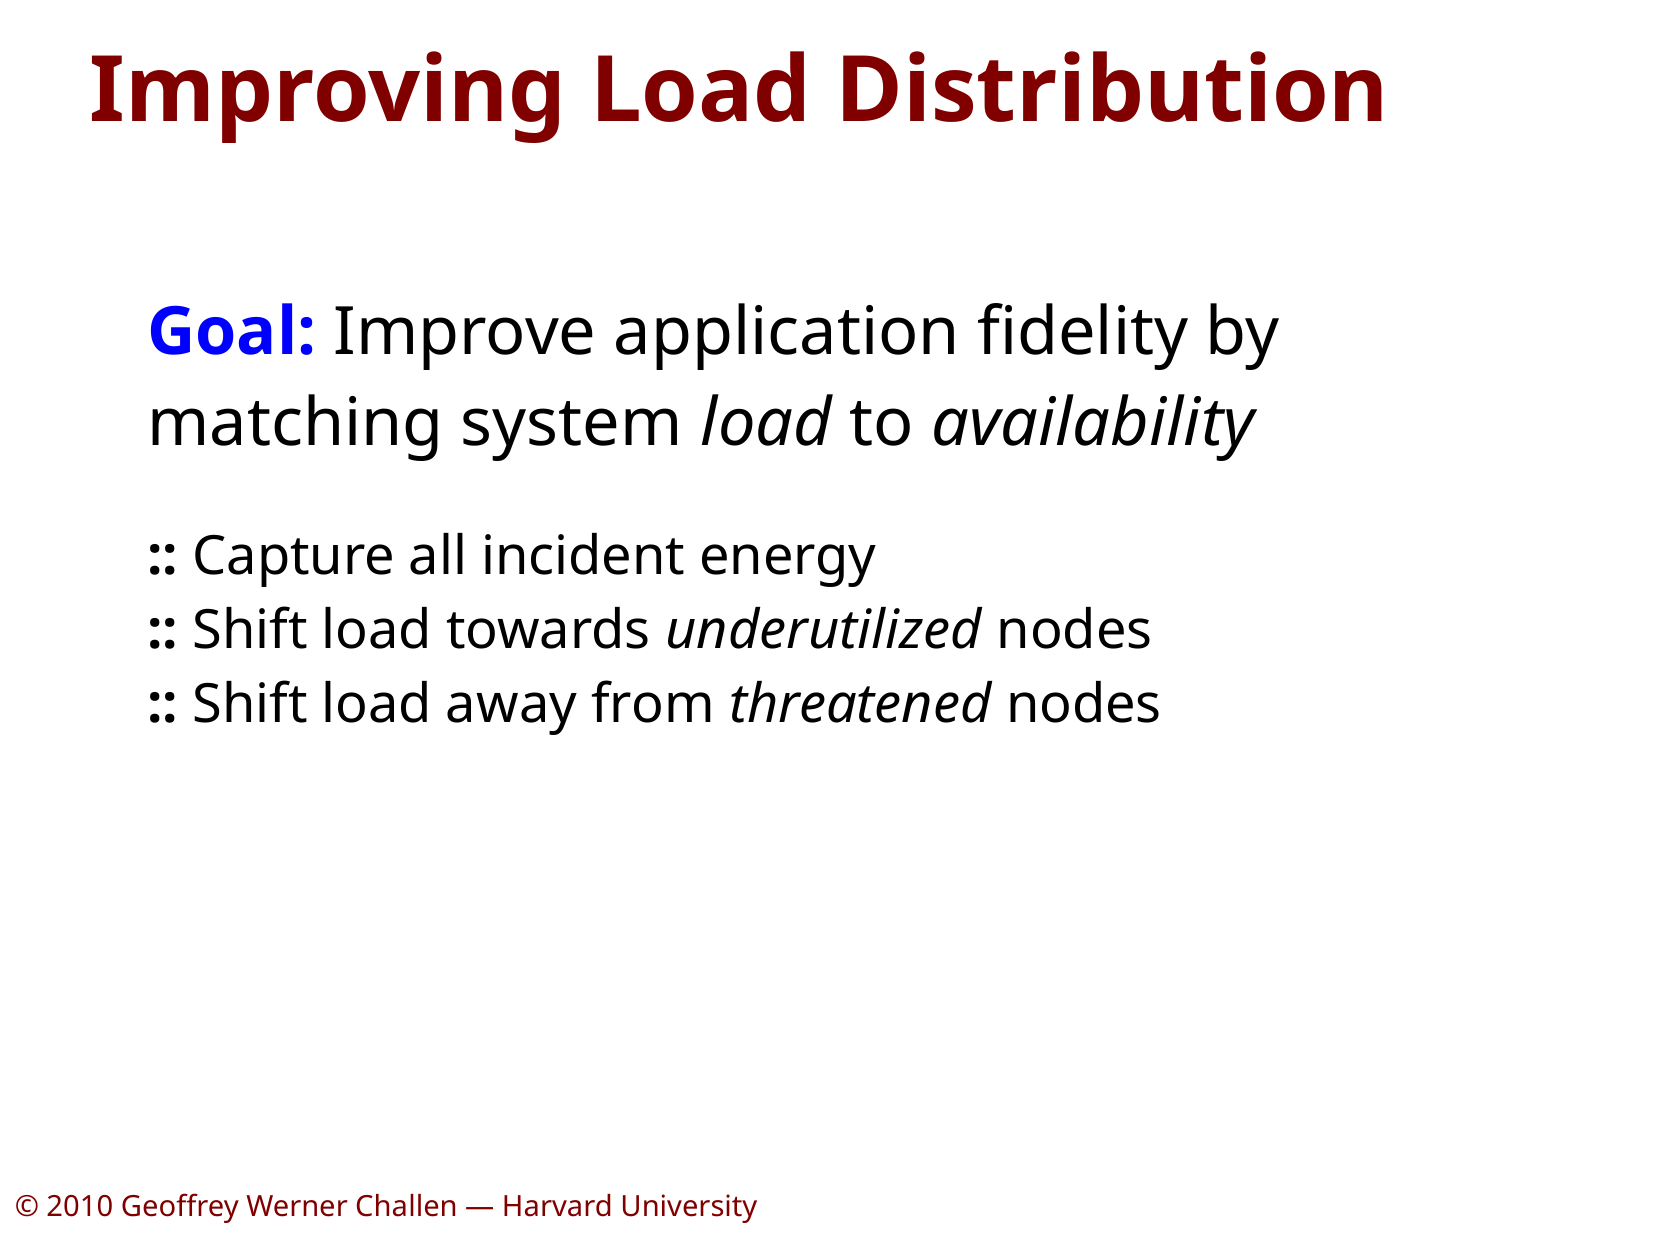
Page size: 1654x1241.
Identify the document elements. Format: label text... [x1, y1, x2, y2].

title Improving Load Distribution [52, 7, 1654, 165]
text_box Goal: Improve application fidelity by matching system load to availability :: Capture all incident energy :: Shift load towards underutilized nodes :: Shift load away from threatened nodes [132, 276, 1539, 684]
